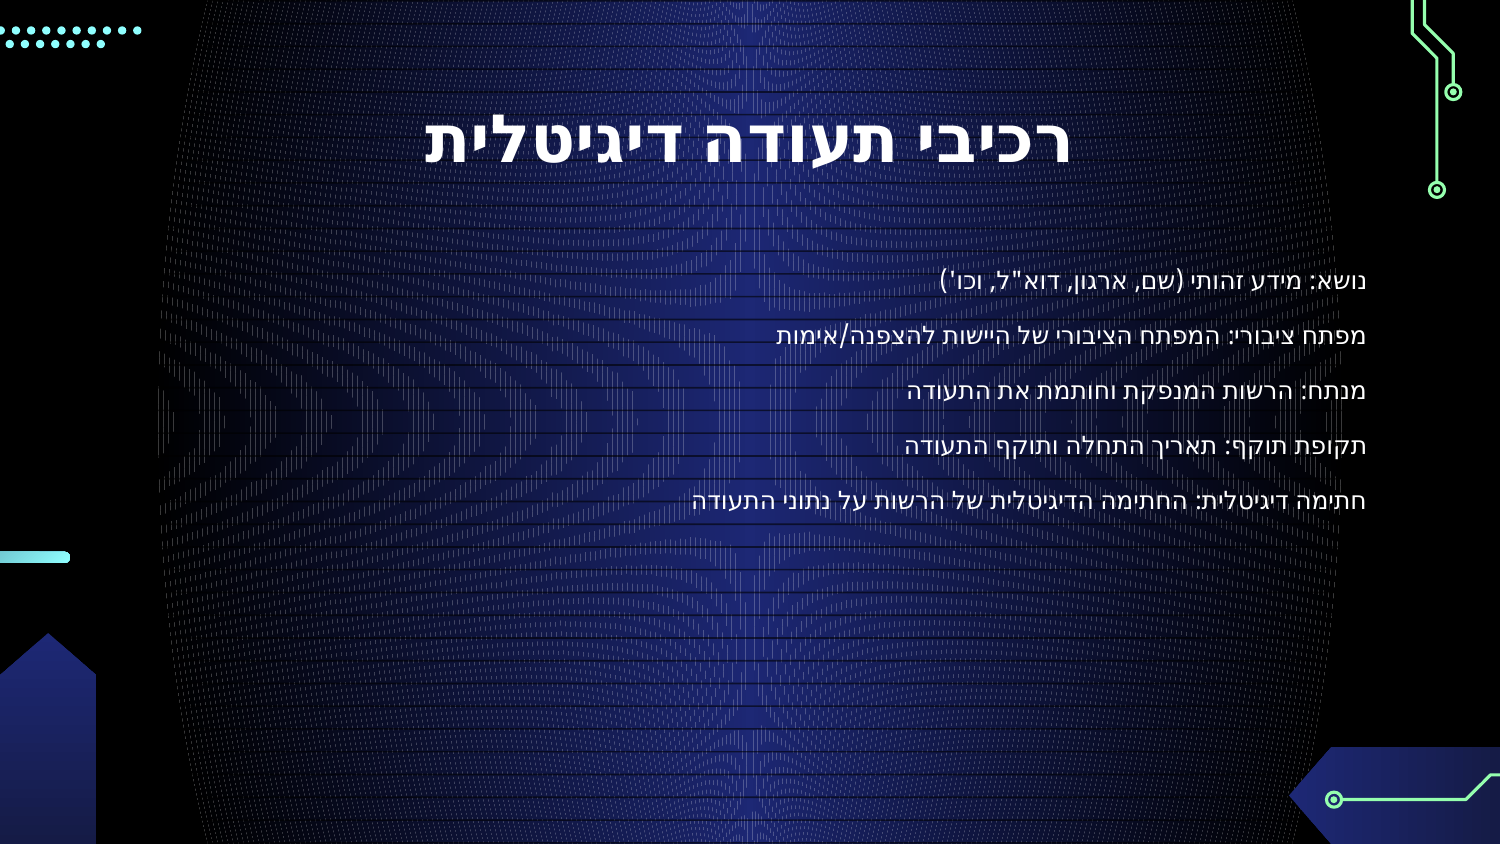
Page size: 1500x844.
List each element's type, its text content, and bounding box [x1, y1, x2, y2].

title רכיבי תעודה דיגיטלית [116, 88, 1383, 183]
list נושא: מידע זהותי (שם, ארגון, דוא"ל, וכו') מפתח ציבורי: המפתח הציבורי של היישות להצפנה/אימות מנתח: הרשות המנפקת וחותמת את התעודה תקופת תוקף: תאריך התחלה ותוקף התעודה חתימה דיגיטלית: החתימה הדיגיטלית של הרשות על נתוני התעודה [116, 194, 1383, 756]
